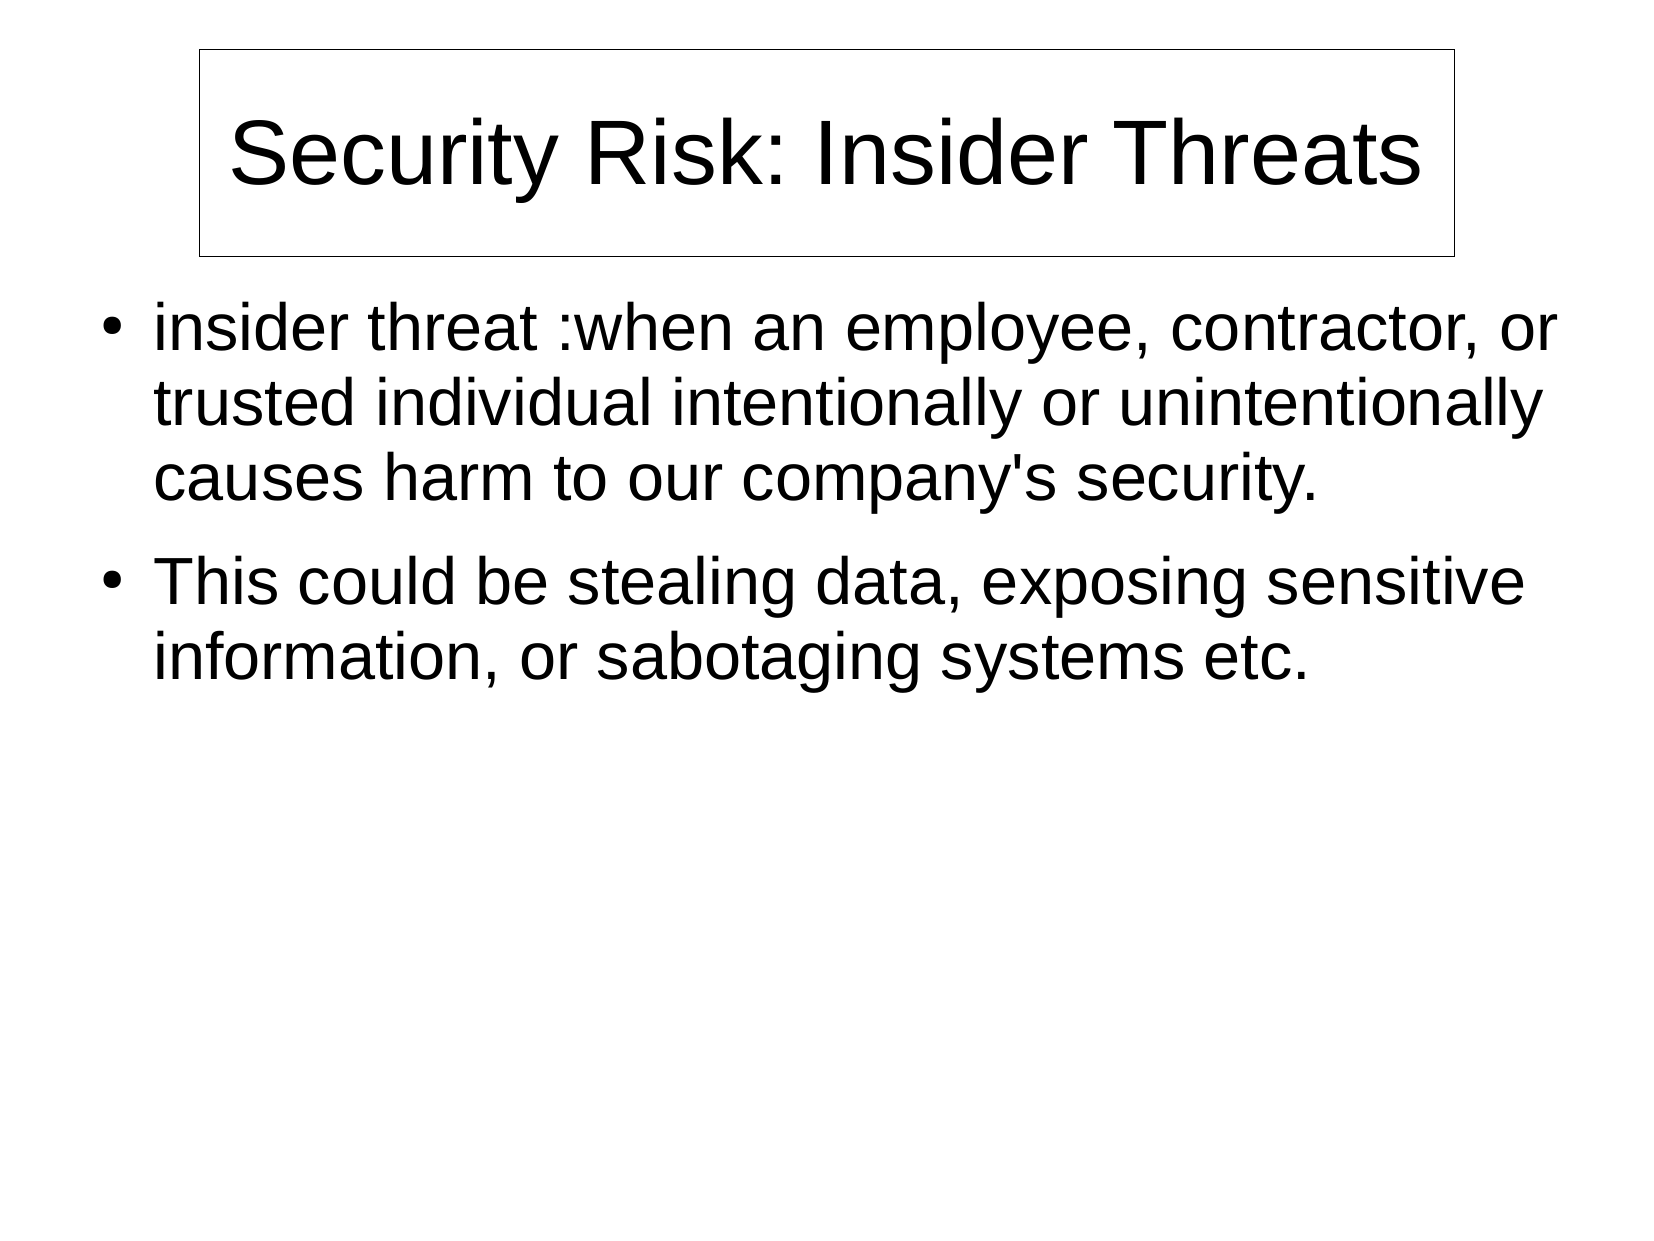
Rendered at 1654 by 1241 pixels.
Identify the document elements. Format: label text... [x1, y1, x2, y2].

title Security Risk: Insider Threats [199, 49, 1455, 257]
list insider threat :when an employee, contractor, or trusted individual intentionally or unintentionally causes harm to our company's security. This could be stealing data, exposing sensitive information, or sabotaging systems etc. [82, 290, 1571, 1010]
